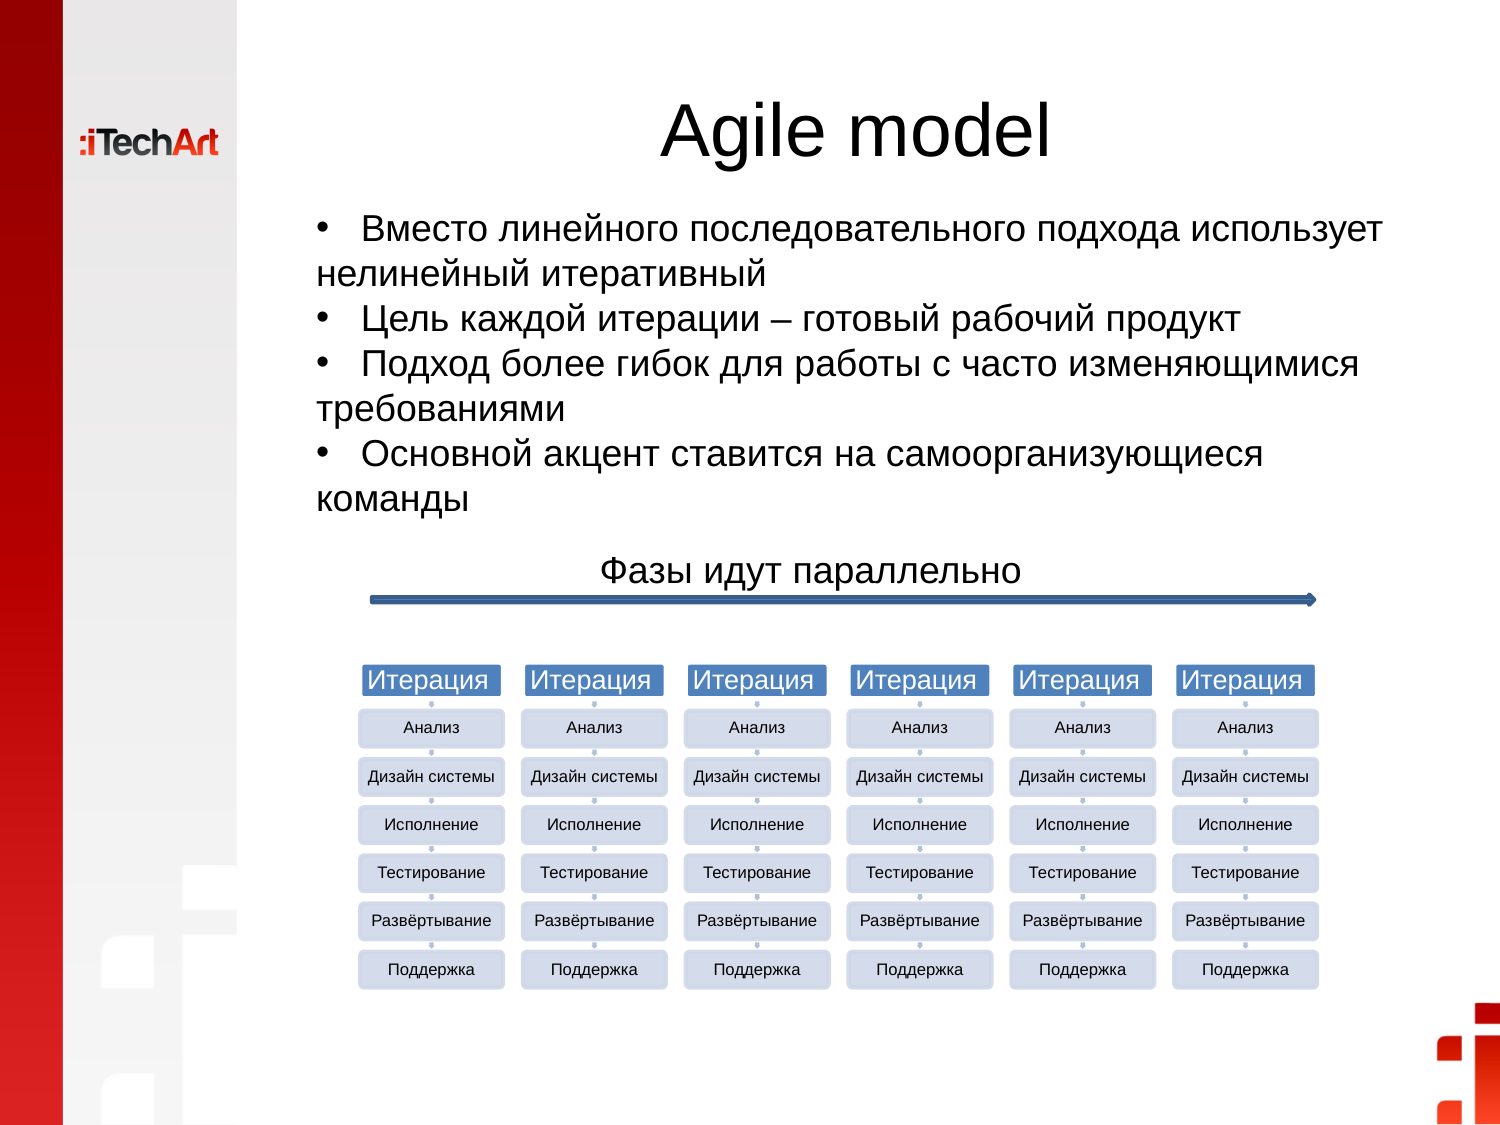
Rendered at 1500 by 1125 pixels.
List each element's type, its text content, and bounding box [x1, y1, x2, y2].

text_box Развёртывание [1011, 903, 1155, 940]
text_box [754, 749, 761, 756]
text_box [1242, 749, 1249, 756]
text_box Анализ [685, 710, 829, 747]
text_box Итерация [848, 662, 992, 699]
text_box [591, 749, 598, 756]
text_box [591, 942, 598, 949]
text_box Анализ [522, 710, 666, 747]
text_box Исполнение [360, 807, 504, 843]
text_box [591, 894, 598, 901]
text_box [1242, 846, 1249, 853]
text_box Поддержка [848, 951, 992, 988]
text_box [754, 942, 761, 949]
text_box [754, 894, 761, 901]
text_box Дизайн системы [848, 758, 992, 795]
text_box Исполнение [848, 807, 992, 843]
text_box Анализ [360, 710, 504, 747]
text_box [428, 846, 435, 853]
text_box Поддержка [1011, 951, 1155, 988]
text_box Итерация [685, 662, 829, 699]
text_box [754, 846, 761, 853]
text_box Тестирование [1174, 855, 1318, 892]
text_box Итерация [1174, 662, 1318, 699]
text_box Фазы идут параллельно [584, 538, 1040, 599]
text_box Анализ [1174, 710, 1318, 747]
text_box Анализ [848, 710, 992, 747]
text_box [1079, 894, 1086, 901]
text_box Поддержка [360, 951, 504, 988]
text_box [1242, 701, 1249, 708]
text_box [428, 701, 435, 708]
text_box Исполнение [522, 807, 666, 843]
text_box Анализ [1011, 710, 1155, 747]
text_box Тестирование [685, 855, 829, 892]
text_box [591, 797, 598, 805]
text_box [1242, 942, 1249, 949]
text_box [428, 797, 435, 805]
text_box [1242, 797, 1249, 805]
text_box [1242, 894, 1249, 901]
text_box [1079, 942, 1086, 949]
text_box Исполнение [685, 807, 829, 843]
text_box Поддержка [685, 951, 829, 988]
text_box Итерация [360, 662, 504, 699]
text_box Исполнение [1011, 807, 1155, 843]
title Agile model [262, 45, 1450, 209]
text_box Развёртывание [1174, 903, 1318, 940]
text_box Поддержка [1174, 951, 1318, 988]
text_box Дизайн системы [1174, 758, 1318, 795]
text_box [754, 701, 761, 708]
text_box [916, 942, 924, 949]
text_box Дизайн системы [1011, 758, 1155, 795]
text_box [754, 797, 761, 805]
text_box Развёртывание [360, 903, 504, 940]
picture [0, 0, 1500, 1125]
text_box Вместо линейного последовательного подхода использует нелинейный итеративный Цель каждой итерации – готовый рабочий продукт Подход более гибок для работы с часто изменяющимися требованиями Основной акцент ставится на самоорганизующиеся команды [301, 196, 1407, 530]
text_box [1079, 749, 1086, 756]
text_box Итерация [1011, 662, 1155, 699]
text_box Тестирование [1011, 855, 1155, 892]
text_box Дизайн системы [522, 758, 666, 795]
text_box [1079, 797, 1086, 805]
text_box [591, 701, 598, 708]
text_box [591, 846, 598, 853]
text_box [428, 942, 435, 949]
text_box [428, 749, 435, 756]
text_box Поддержка [522, 951, 666, 988]
text_box [916, 846, 924, 853]
text_box Исполнение [1174, 807, 1318, 843]
text_box Дизайн системы [685, 758, 829, 795]
text_box Развёртывание [848, 903, 992, 940]
text_box [916, 749, 924, 756]
text_box Развёртывание [685, 903, 829, 940]
text_box [1079, 846, 1086, 853]
text_box [1079, 701, 1086, 708]
text_box [371, 594, 1315, 605]
text_box [916, 797, 924, 805]
text_box Итерация [522, 662, 666, 699]
text_box Тестирование [848, 855, 992, 892]
text_box Тестирование [522, 855, 666, 892]
text_box Дизайн системы [360, 758, 504, 795]
text_box Развёртывание [522, 903, 666, 940]
text_box [916, 894, 924, 901]
text_box [916, 701, 924, 708]
text_box Тестирование [360, 855, 504, 892]
text_box [428, 894, 435, 901]
